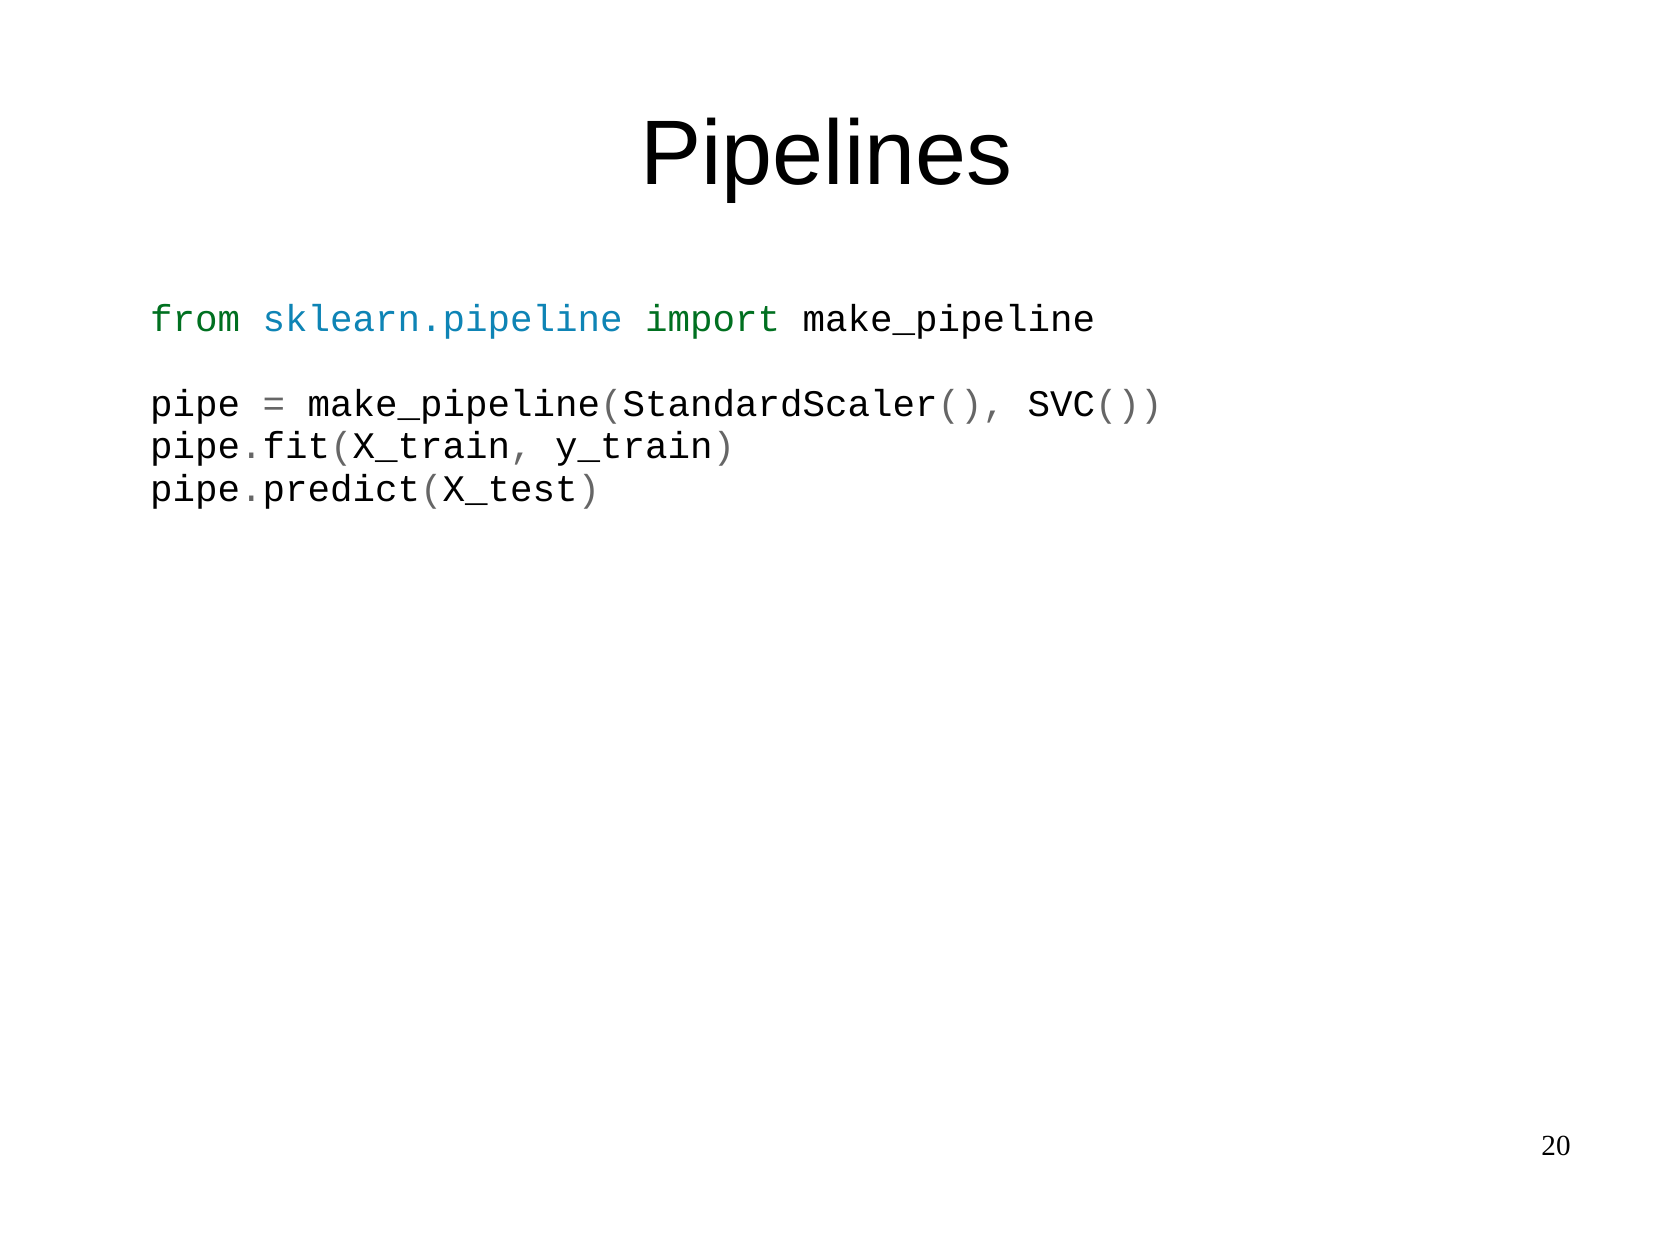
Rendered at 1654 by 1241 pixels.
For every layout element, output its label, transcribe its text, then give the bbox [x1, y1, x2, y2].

text_box from sklearn.pipeline import make_pipeline pipe = make_pipeline(StandardScaler(), SVC()) pipe.fit(X_train, y_train) pipe.predict(X_test) [150, 300, 1539, 514]
title Pipelines [82, 49, 1571, 257]
